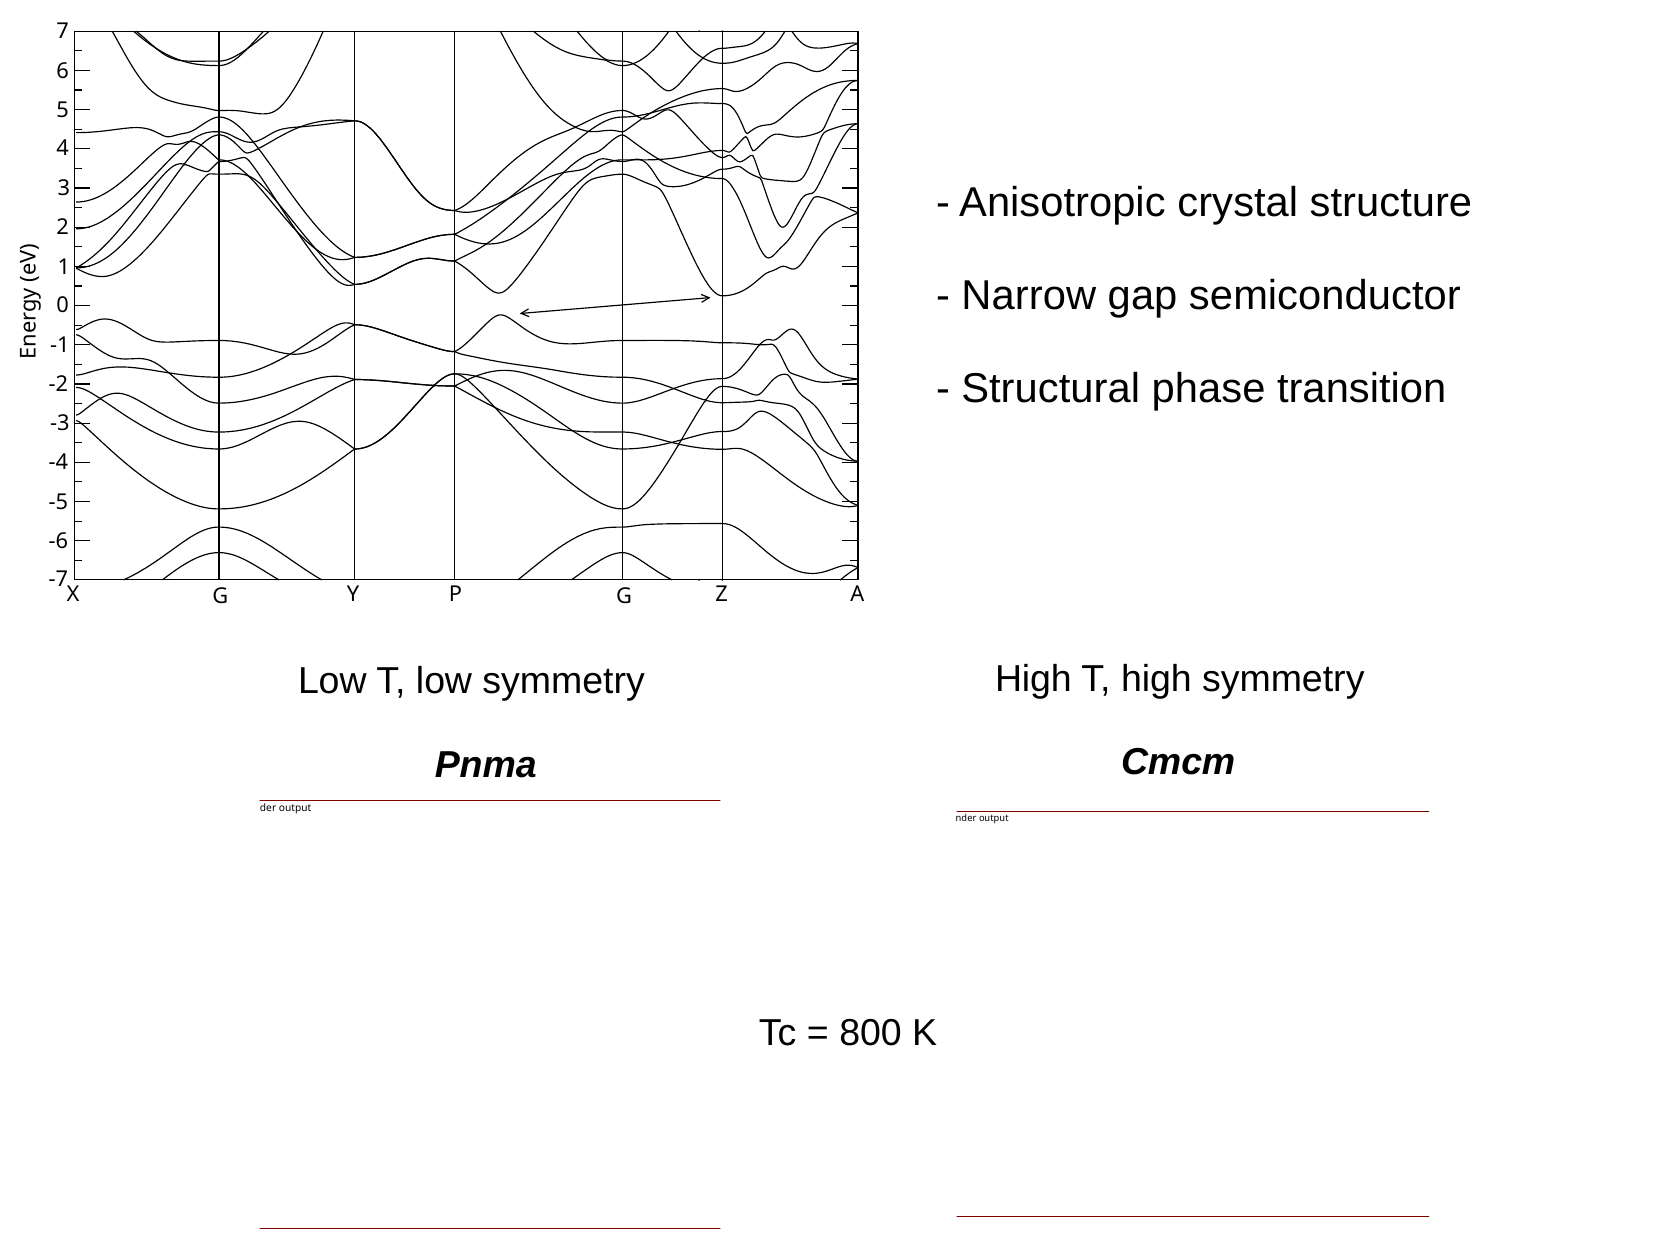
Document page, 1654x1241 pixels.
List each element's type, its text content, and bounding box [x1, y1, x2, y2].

picture [259, 799, 721, 1229]
picture [5, 5, 886, 617]
text_box Tc = 800 K [744, 1003, 952, 1061]
text_box - Anisotropic crystal structure - Narrow gap semiconductor - Structural phase transition [921, 171, 1512, 467]
text_box High T, high symmetry Cmcm [980, 649, 1406, 791]
text_box Low T, low symmetry Pnma [283, 652, 709, 793]
picture [956, 810, 1430, 1217]
